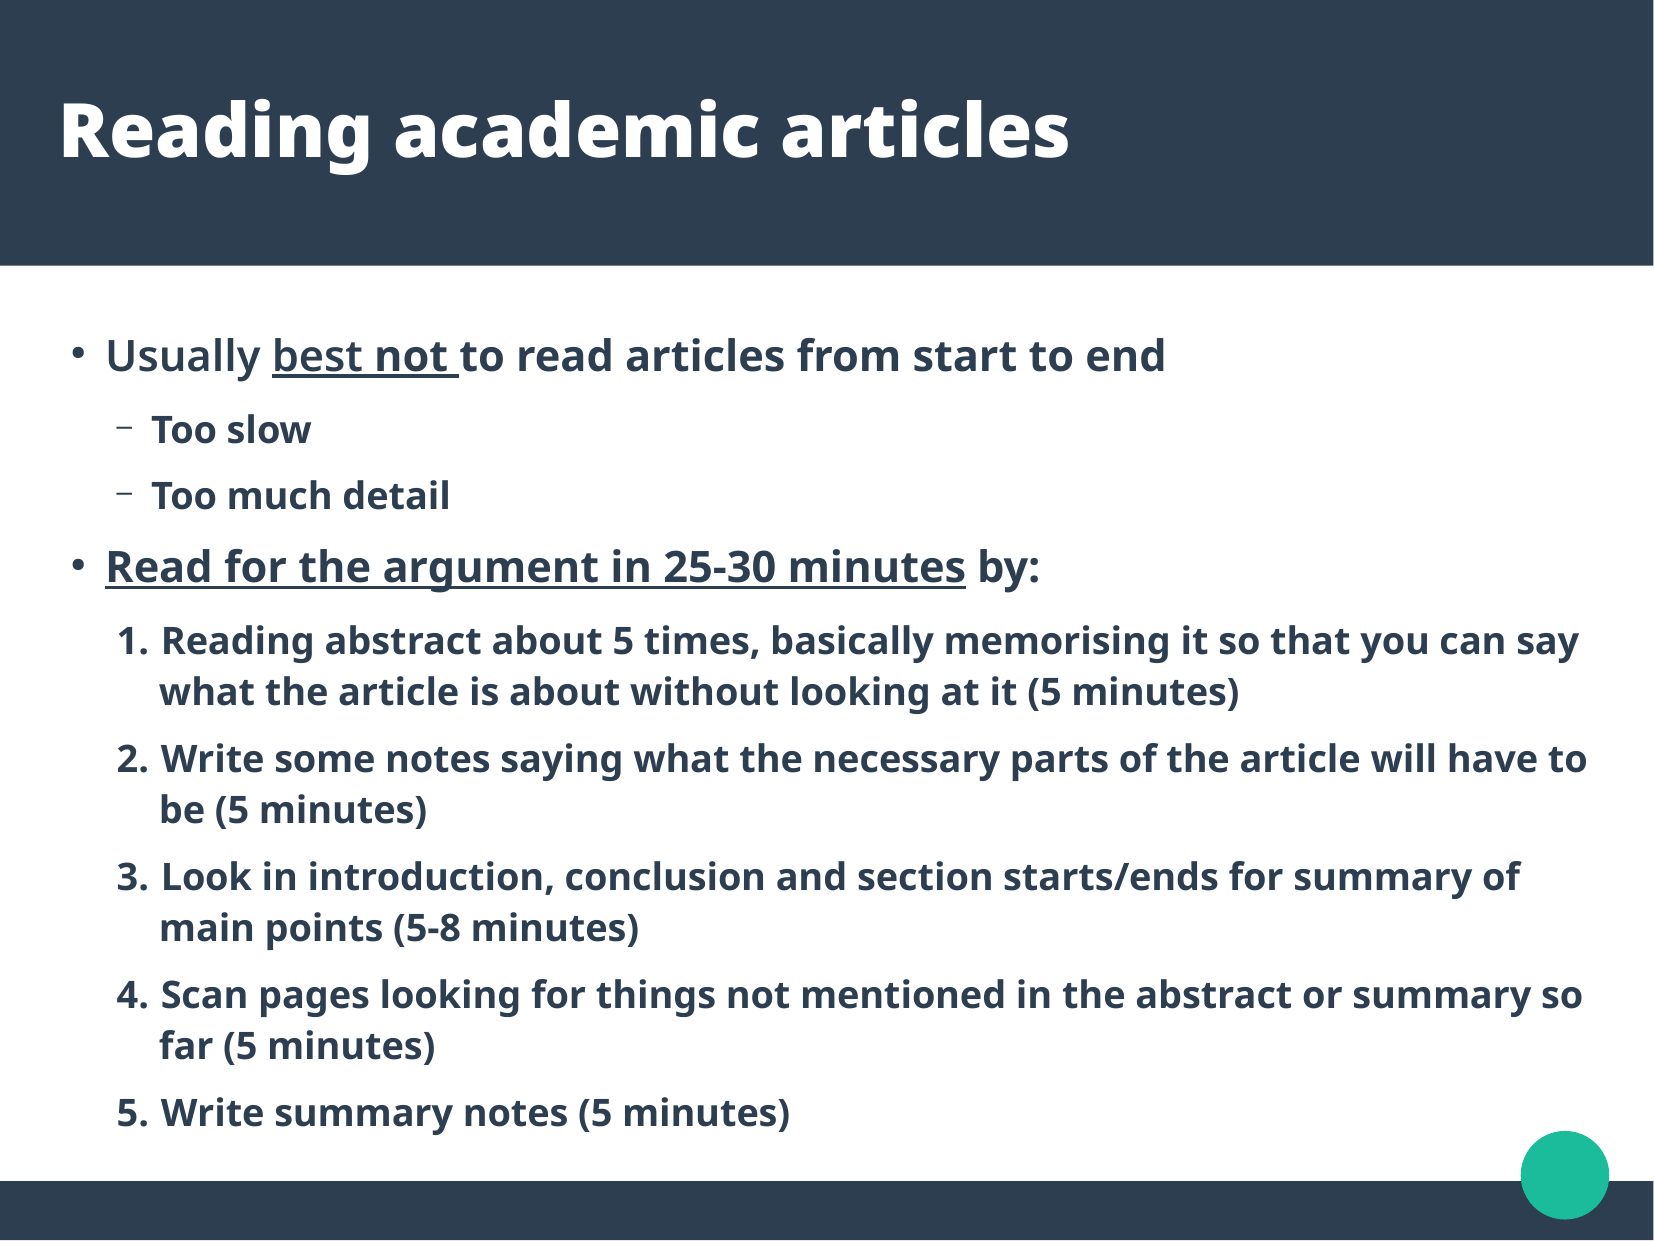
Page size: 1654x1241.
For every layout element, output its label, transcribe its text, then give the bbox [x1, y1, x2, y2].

title Reading academic articles [59, 49, 1595, 207]
list Usually best not to read articles from start to end Too slow Too much detail Read for the argument in 25-30 minutes by: Reading abstract about 5 times, basically memorising it so that you can say what the article is about without looking at it (5 minutes) Write some notes saying what the necessary parts of the article will have to be (5 minutes) Look in introduction, conclusion and section starts/ends for summary of main points (5-8 minutes) Scan pages looking for things not mentioned in the abstract or summary so far (5 minutes) Write summary notes (5 minutes) [59, 324, 1595, 1152]
